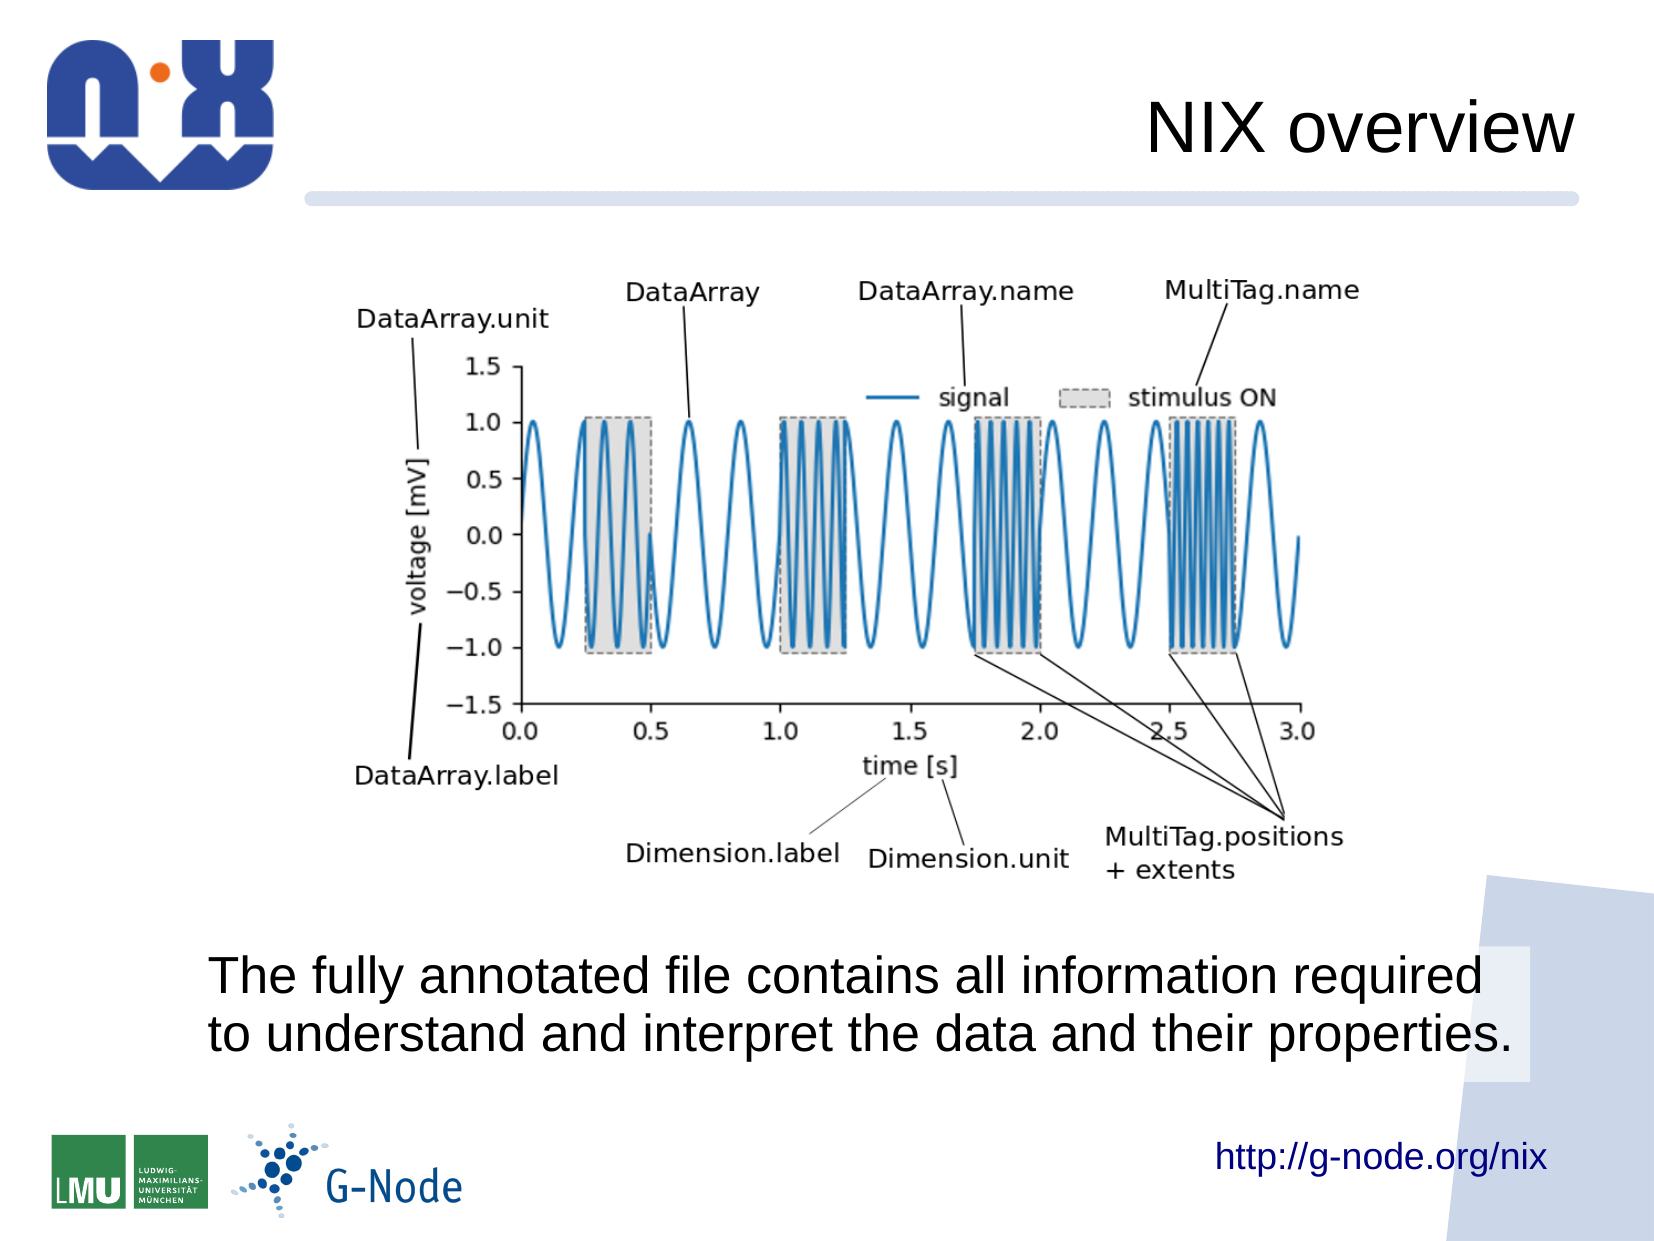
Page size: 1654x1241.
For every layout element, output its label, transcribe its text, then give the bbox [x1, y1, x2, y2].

picture [230, 1123, 467, 1219]
picture [356, 279, 1359, 880]
text_box http://g-node.org/nix [1200, 1128, 1576, 1189]
picture [47, 40, 274, 190]
list The fully annotated file contains all information required to understand and interpret the data and their properties. [207, 946, 1531, 1082]
text_box NIX overview [87, 30, 1576, 226]
